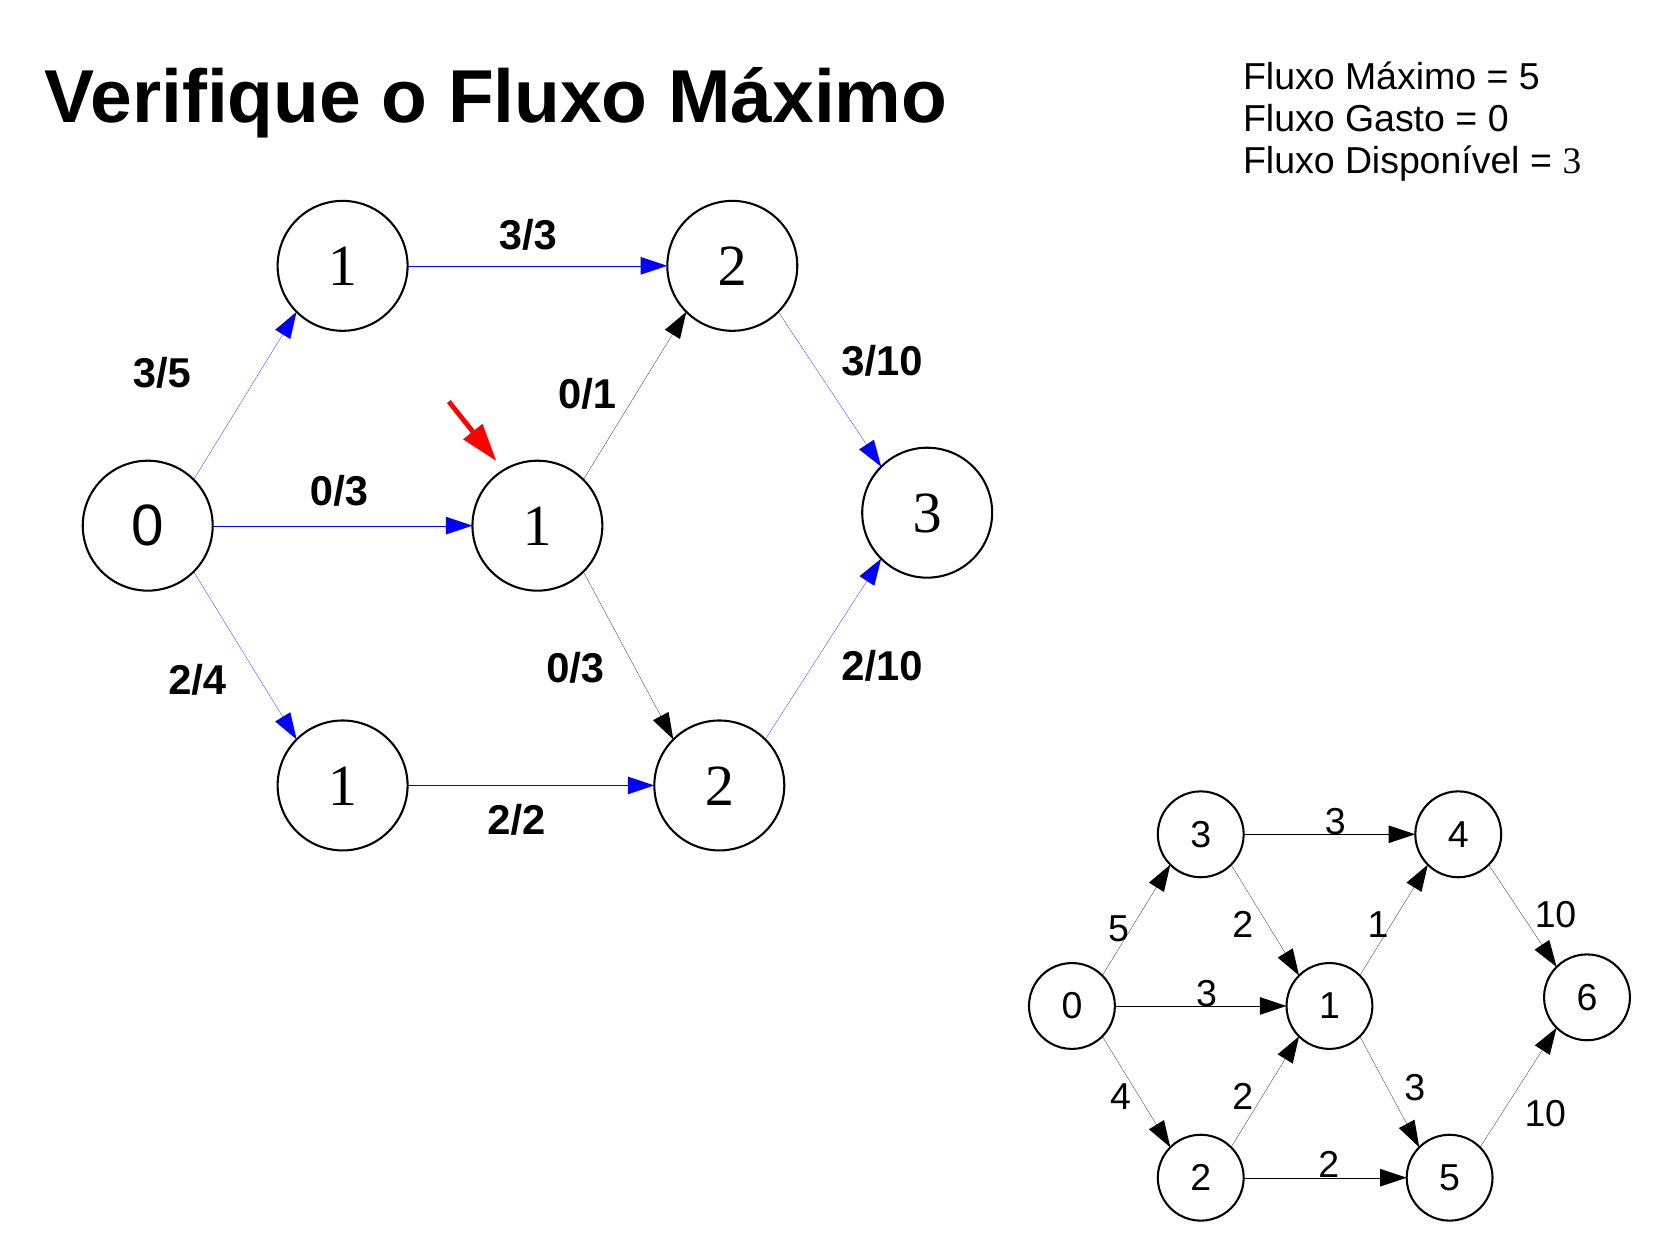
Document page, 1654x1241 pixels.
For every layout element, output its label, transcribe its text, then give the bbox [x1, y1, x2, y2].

text_box 2 [1217, 1067, 1255, 1125]
text_box 0/3 [295, 460, 402, 522]
text_box 1 [277, 720, 408, 851]
text_box Verifique o Fluxo Máximo [29, 47, 963, 147]
text_box 2 [1217, 895, 1255, 953]
text_box 4 [1095, 1067, 1132, 1125]
text_box 0 [1028, 963, 1115, 1049]
text_box 0/3 [531, 637, 638, 700]
text_box 2 [654, 720, 785, 851]
text_box 10 [1509, 1084, 1596, 1142]
text_box 3 [862, 447, 993, 578]
text_box 1 [1286, 963, 1373, 1049]
text_box 2 [1303, 1136, 1341, 1194]
text_box 5 [1406, 1134, 1493, 1221]
text_box 1 [1352, 895, 1390, 953]
text_box 1 [277, 200, 408, 331]
text_box Fluxo Máximo = 5 Fluxo Gasto = 0 Fluxo Disponível = 3 [1228, 48, 1597, 189]
text_box 2/10 [826, 635, 957, 697]
text_box 0 [82, 460, 213, 591]
text_box 0/1 [543, 363, 650, 426]
text_box 3/3 [484, 204, 591, 266]
text_box 3 [1310, 792, 1347, 850]
text_box 1 [472, 460, 603, 591]
text_box 6 [1582, 996, 1592, 1008]
text_box 2 [1157, 1134, 1244, 1221]
text_box 2 [667, 200, 798, 331]
text_box 3 [1181, 964, 1218, 1022]
text_box 3/5 [118, 342, 225, 404]
text_box 3/10 [826, 330, 957, 393]
text_box 2/2 [472, 789, 579, 851]
text_box 10 [1520, 885, 1595, 985]
text_box 6 [1544, 955, 1630, 1041]
text_box 3 [1389, 1059, 1427, 1116]
text_box 5 [1093, 900, 1131, 958]
text_box 3 [1157, 791, 1244, 878]
text_box 4 [1415, 791, 1502, 878]
text_box 2/4 [153, 649, 260, 711]
